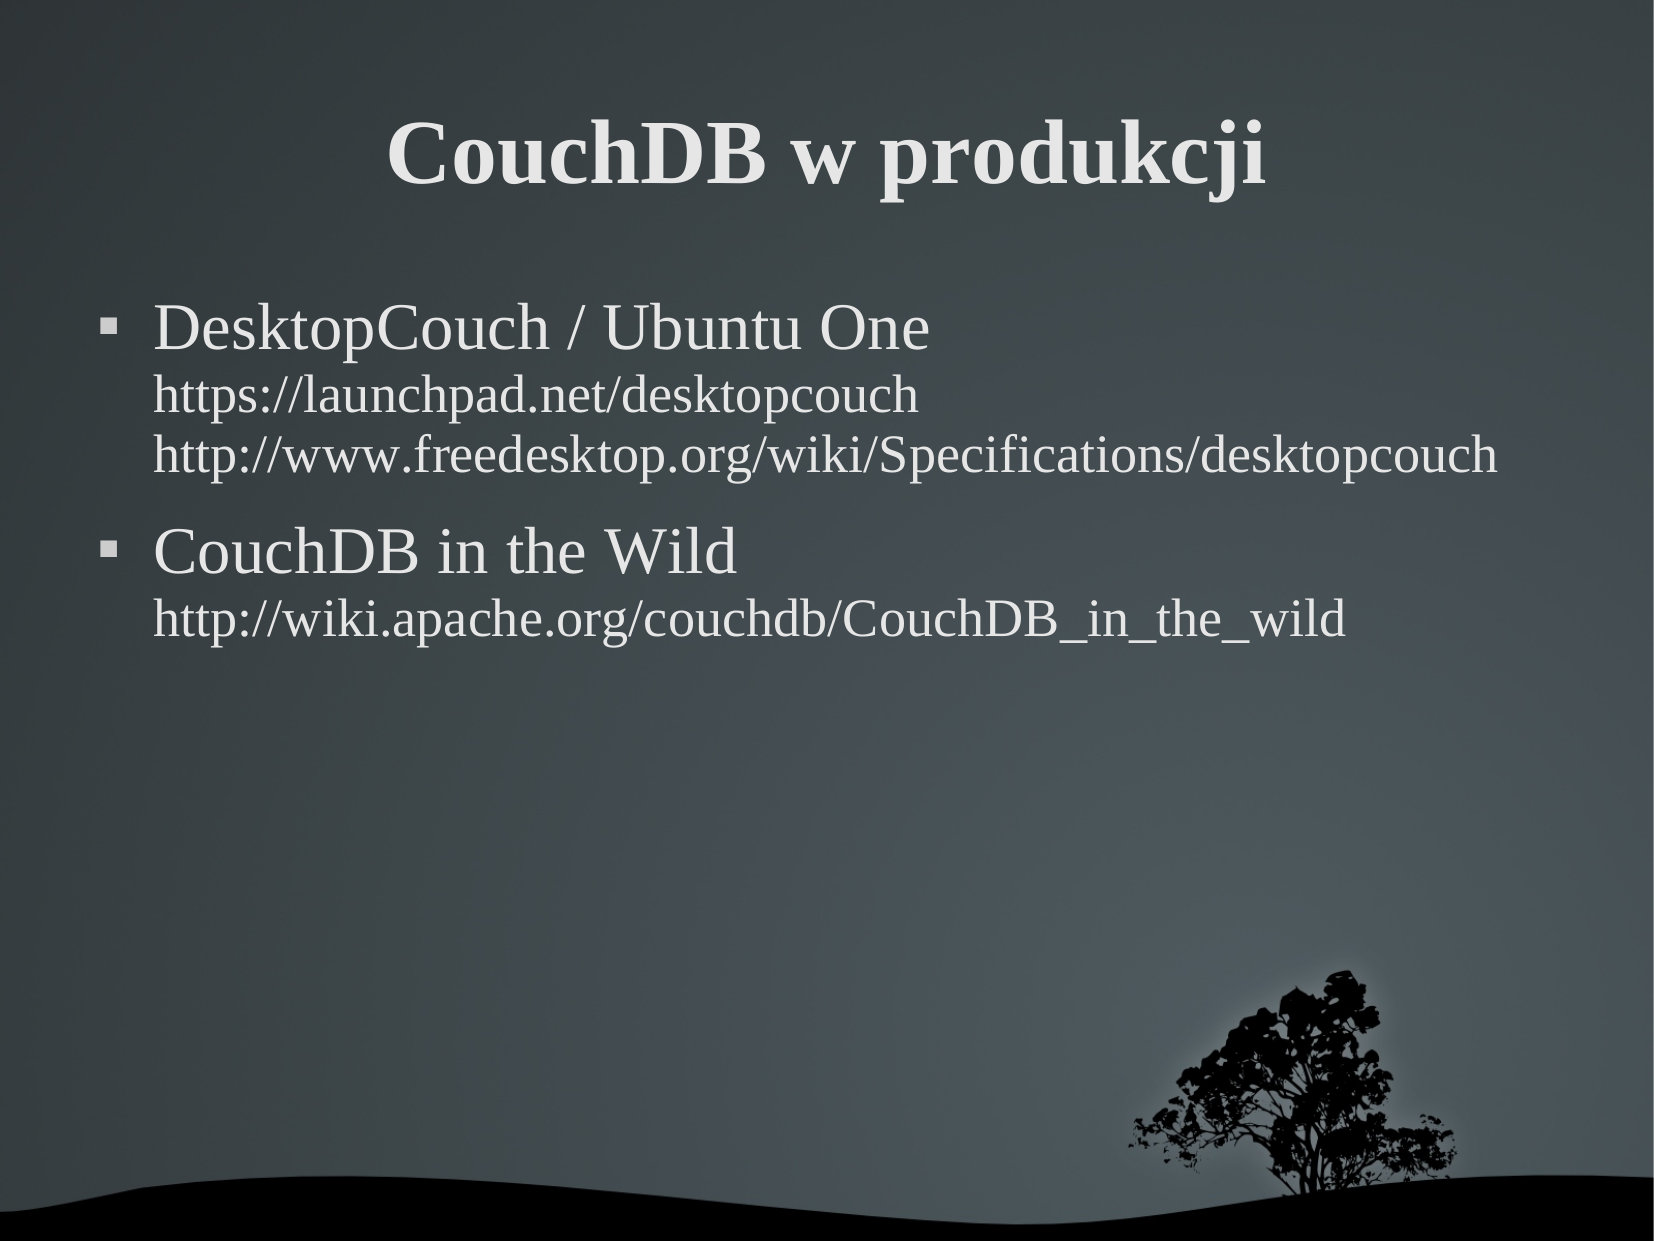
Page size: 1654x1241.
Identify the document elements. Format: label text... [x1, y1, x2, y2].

picture [0, 0, 1654, 1241]
title CouchDB w produkcji [82, 56, 1571, 250]
list DesktopCouch / Ubuntu One https://launchpad.net/desktopcouch http://www.freedesktop.org/wiki/Specifications/desktopcouch CouchDB in the Wild http://wiki.apache.org/couchdb/CouchDB_in_the_wild [82, 290, 1571, 1094]
